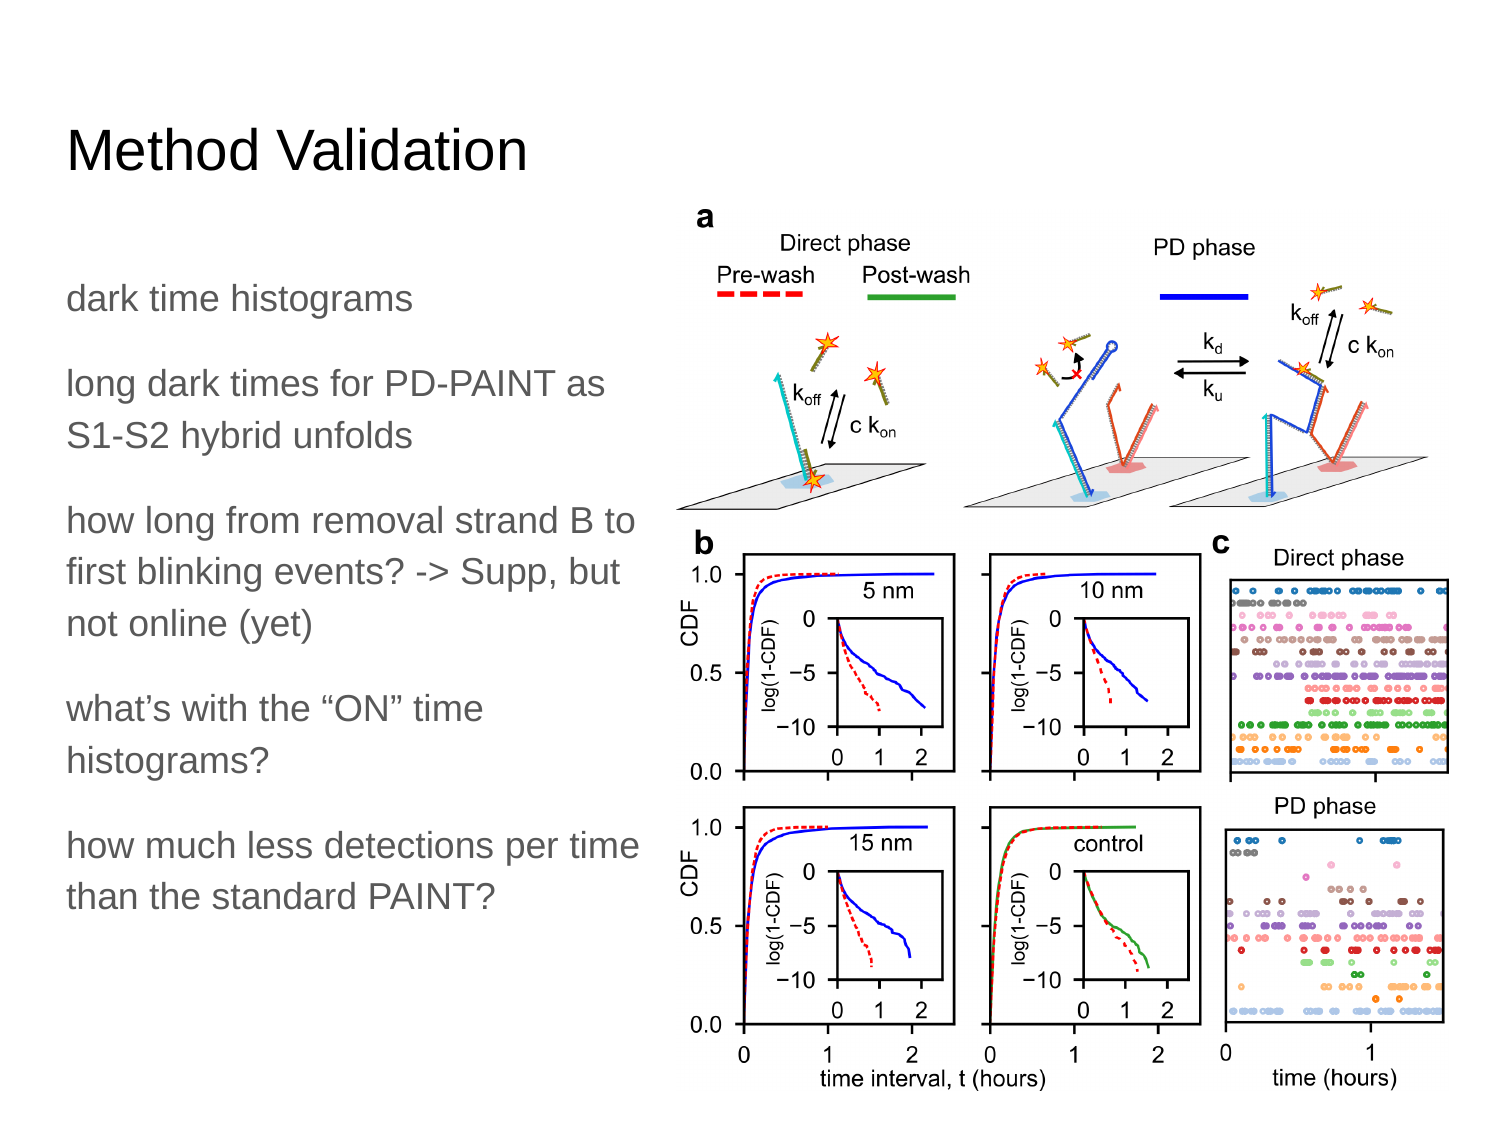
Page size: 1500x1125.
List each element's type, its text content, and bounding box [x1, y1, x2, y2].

title Method Validation [51, 97, 1449, 223]
picture [676, 209, 1449, 1091]
list dark time histograms long dark times for PD-PAINT as S1-S2 hybrid unfolds how long from removal strand B to first blinking events? -> Supp, but not online (yet) what’s with the “ON” time histograms? how much less detections per time than the standard PAINT? [51, 252, 676, 1000]
